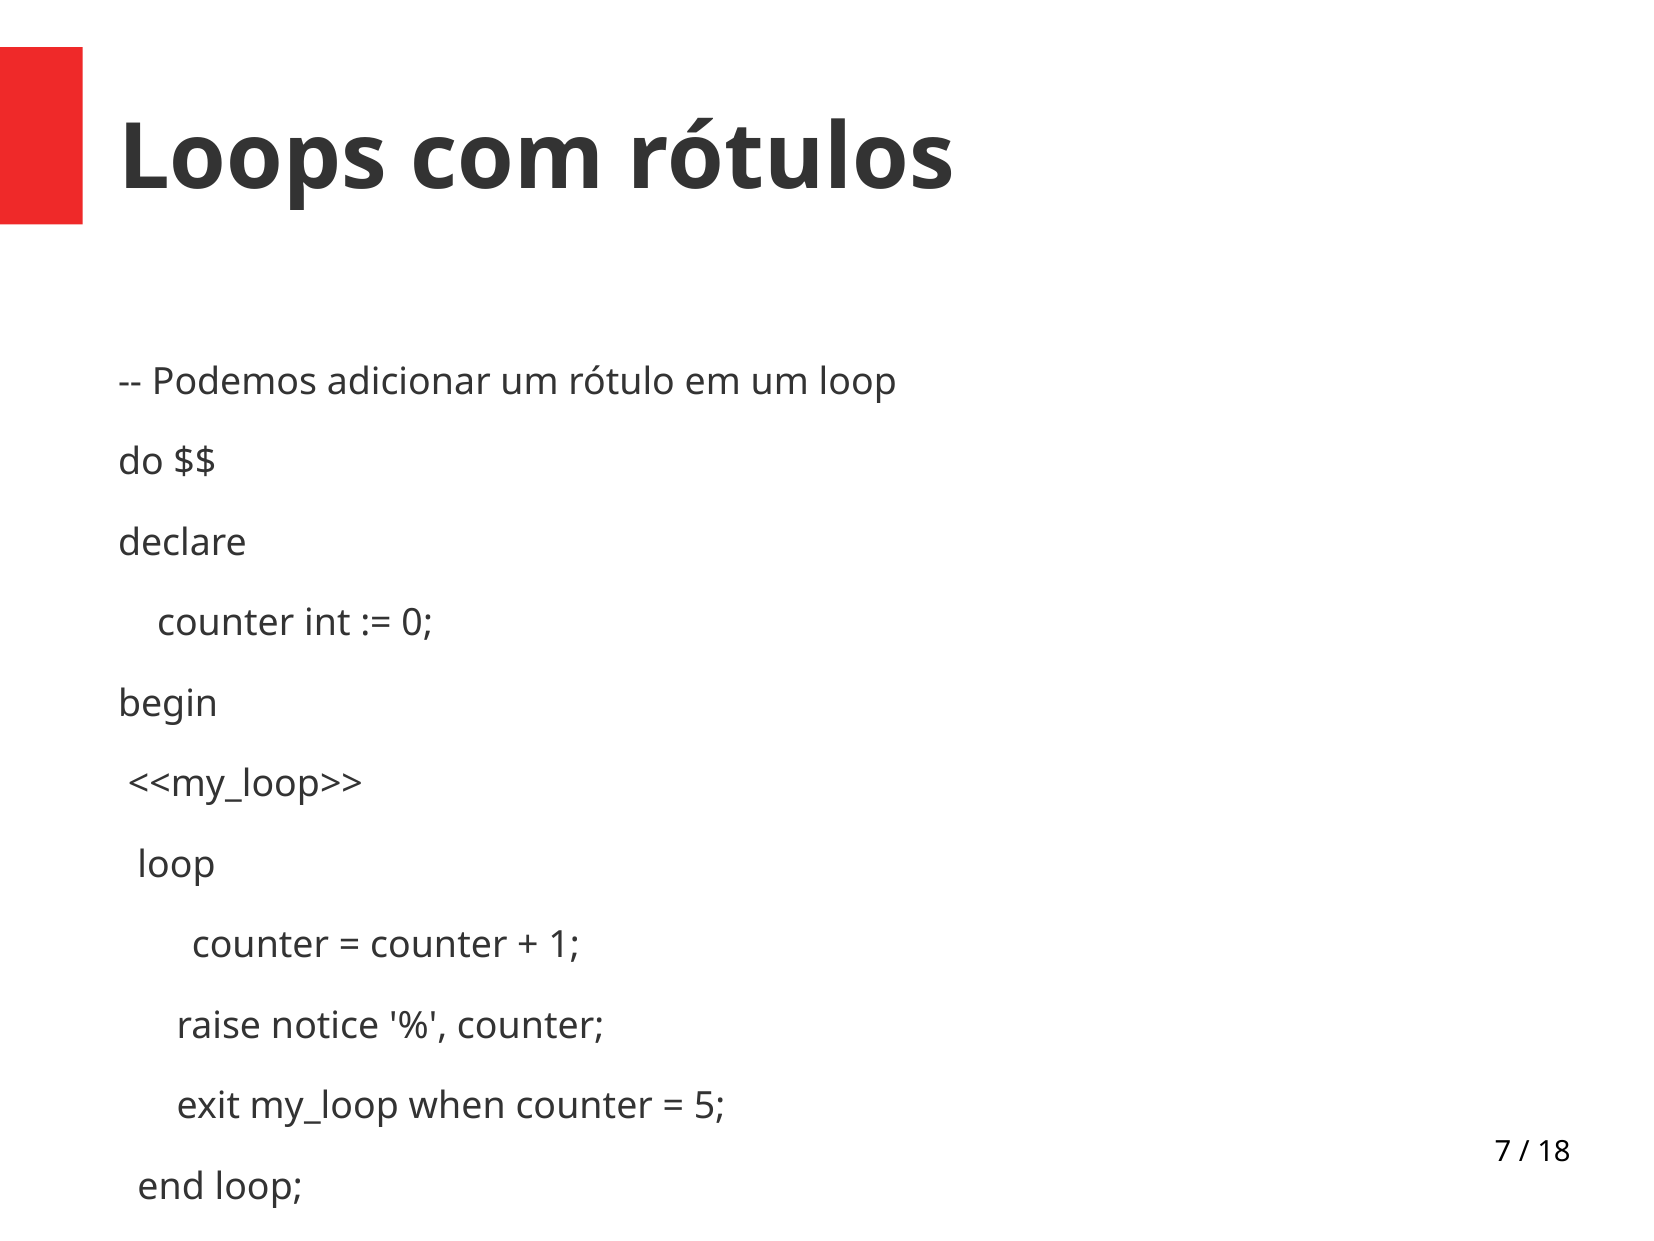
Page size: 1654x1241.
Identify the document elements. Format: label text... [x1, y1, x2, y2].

title Loops com rótulos [118, 49, 1571, 257]
list -- Podemos adicionar um rótulo em um loop do $$ declare counter int := 0; begin <<my_loop>> loop counter = counter + 1; raise notice '%', counter; exit my_loop when counter = 5; end loop; end $$; [118, 354, 1536, 1074]
